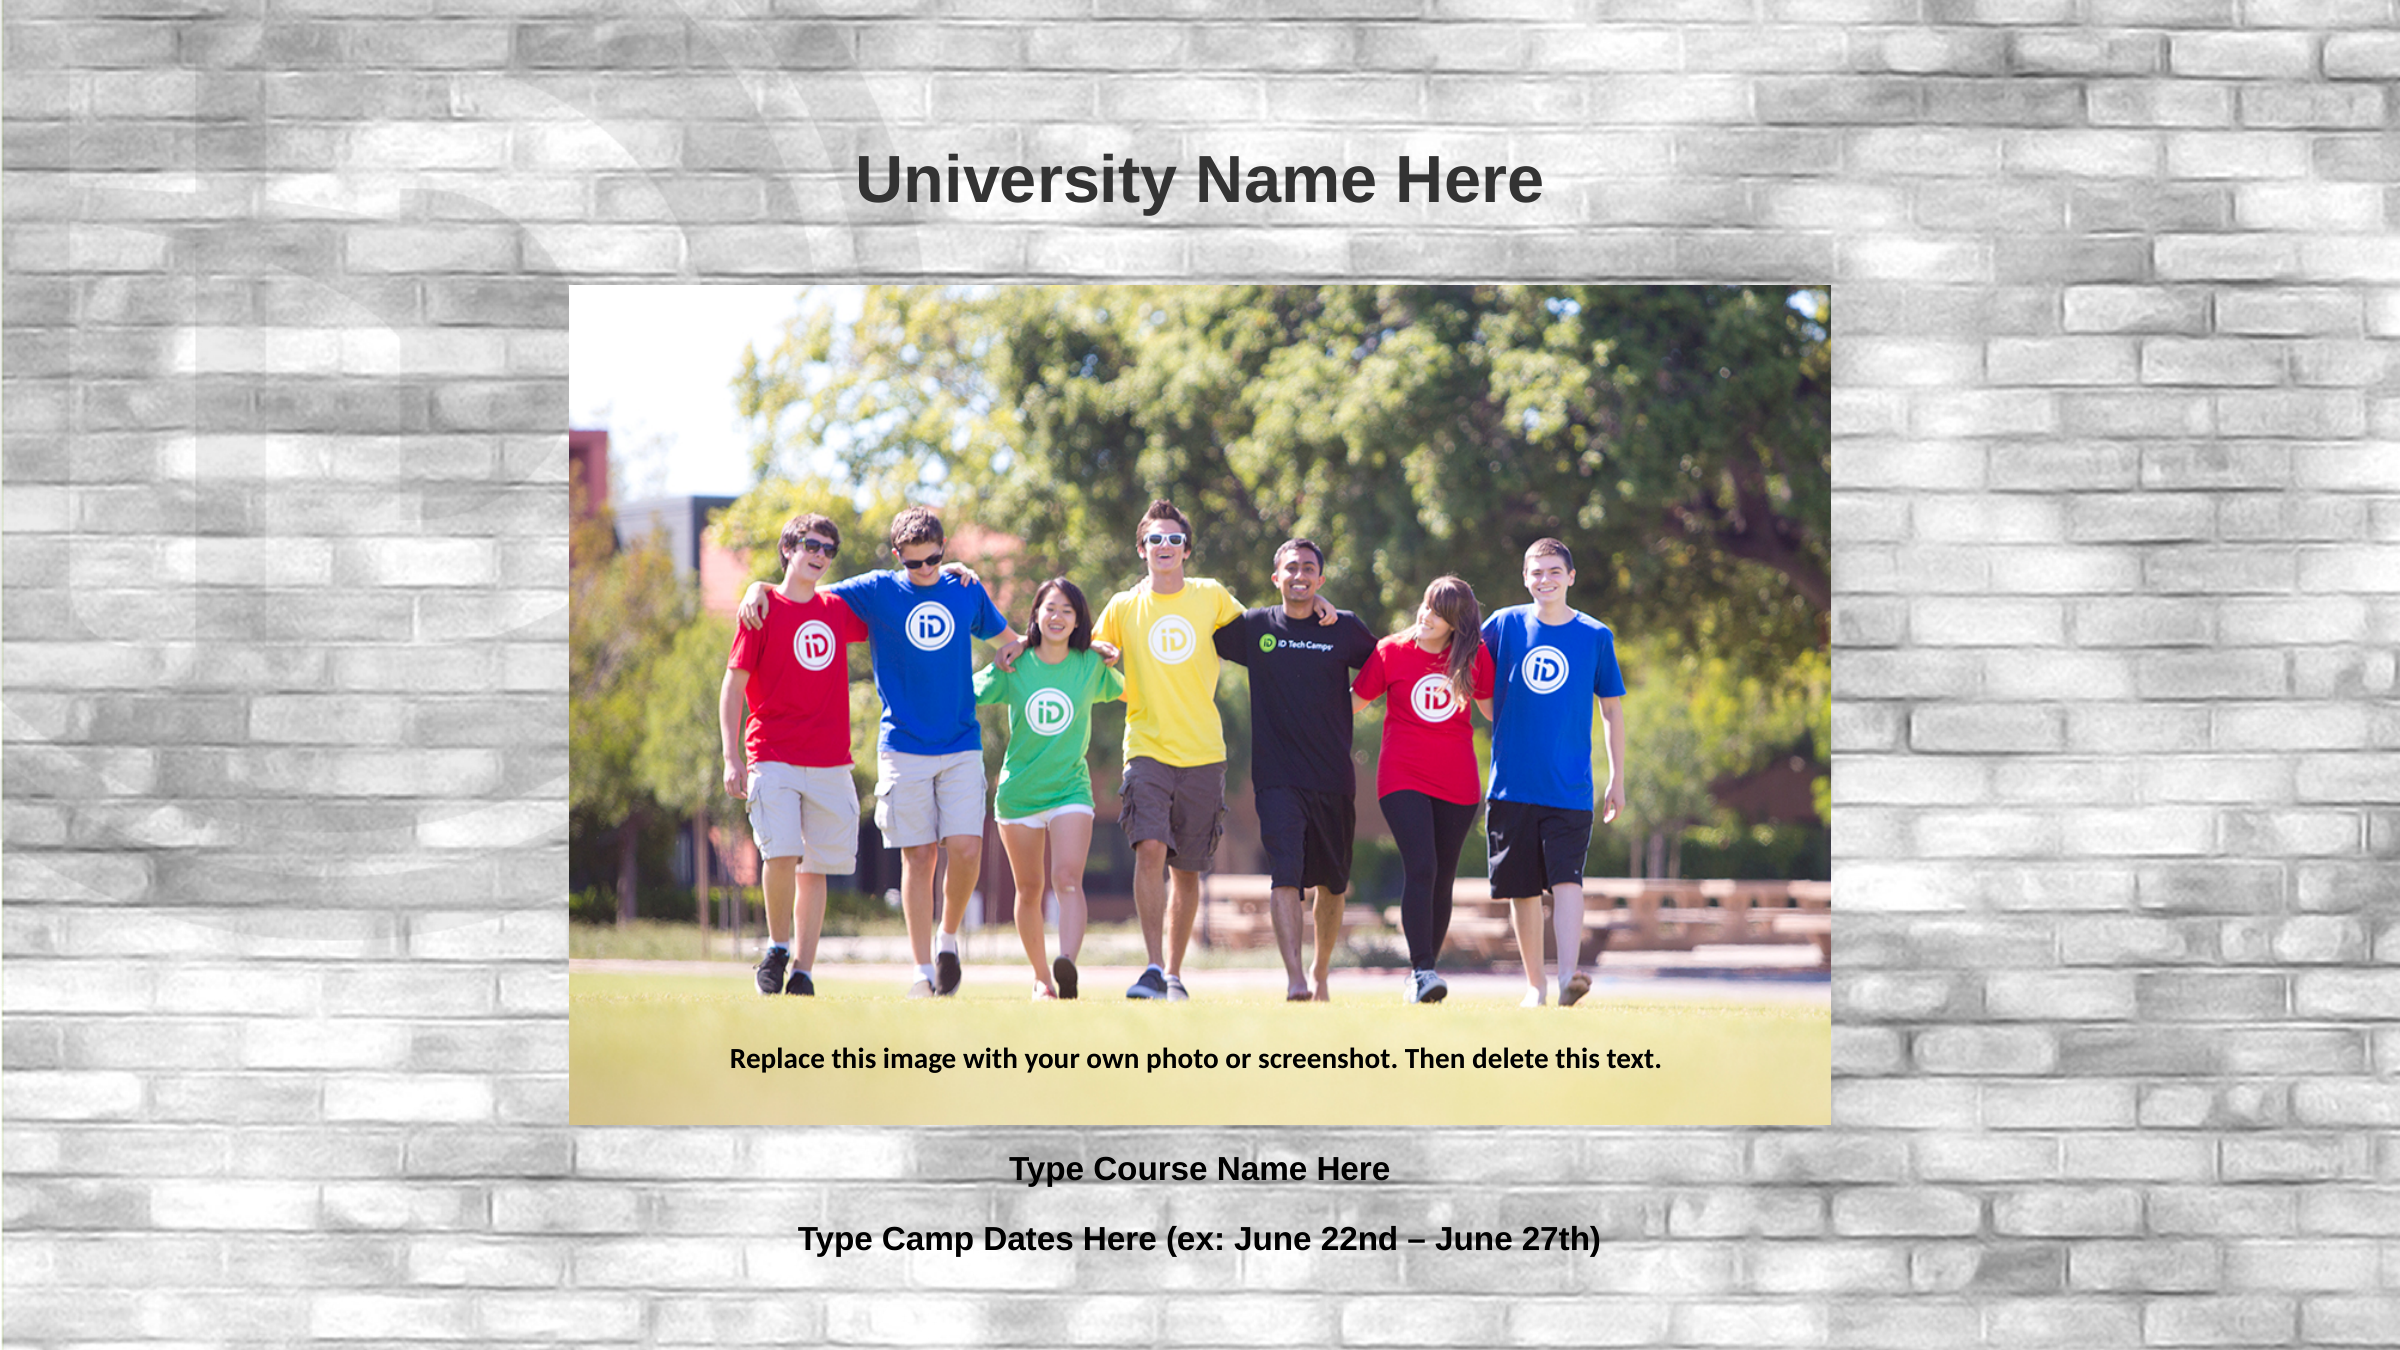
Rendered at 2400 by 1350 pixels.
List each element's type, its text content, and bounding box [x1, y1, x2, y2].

list Type Course Name Here Type Camp Dates Here (ex: June 22nd – June 27th) [400, 1140, 2000, 1290]
text_box Replace this image with your own photo or screenshot. Then delete this text. [550, 1031, 1850, 1082]
title University Name Here [170, 128, 2230, 240]
picture [0, 0, 2400, 1350]
